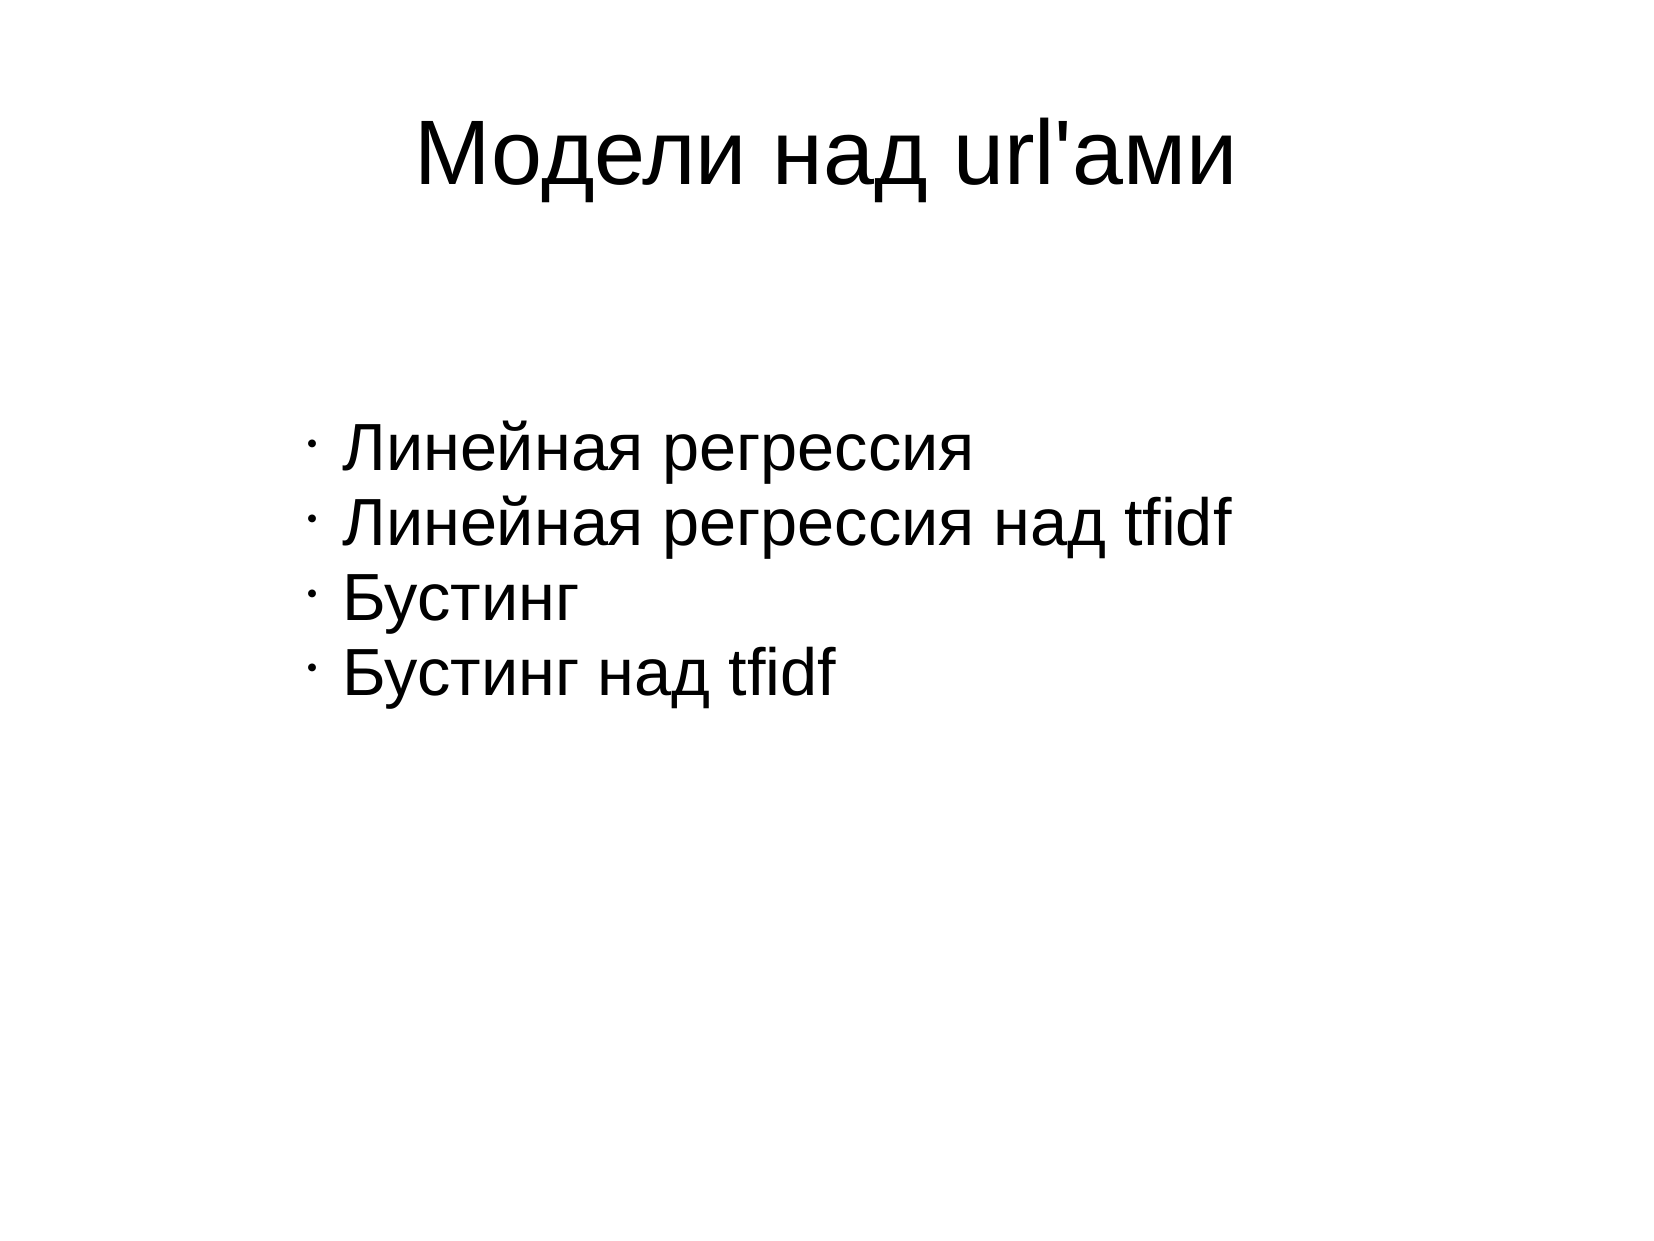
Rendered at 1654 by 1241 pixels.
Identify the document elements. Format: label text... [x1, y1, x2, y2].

title Модели над url'aми [82, 49, 1571, 257]
subtitle Линейная регрессия Линейная регрессия над tfidf Бустинг Бустинг над tfidf [307, 237, 1654, 957]
